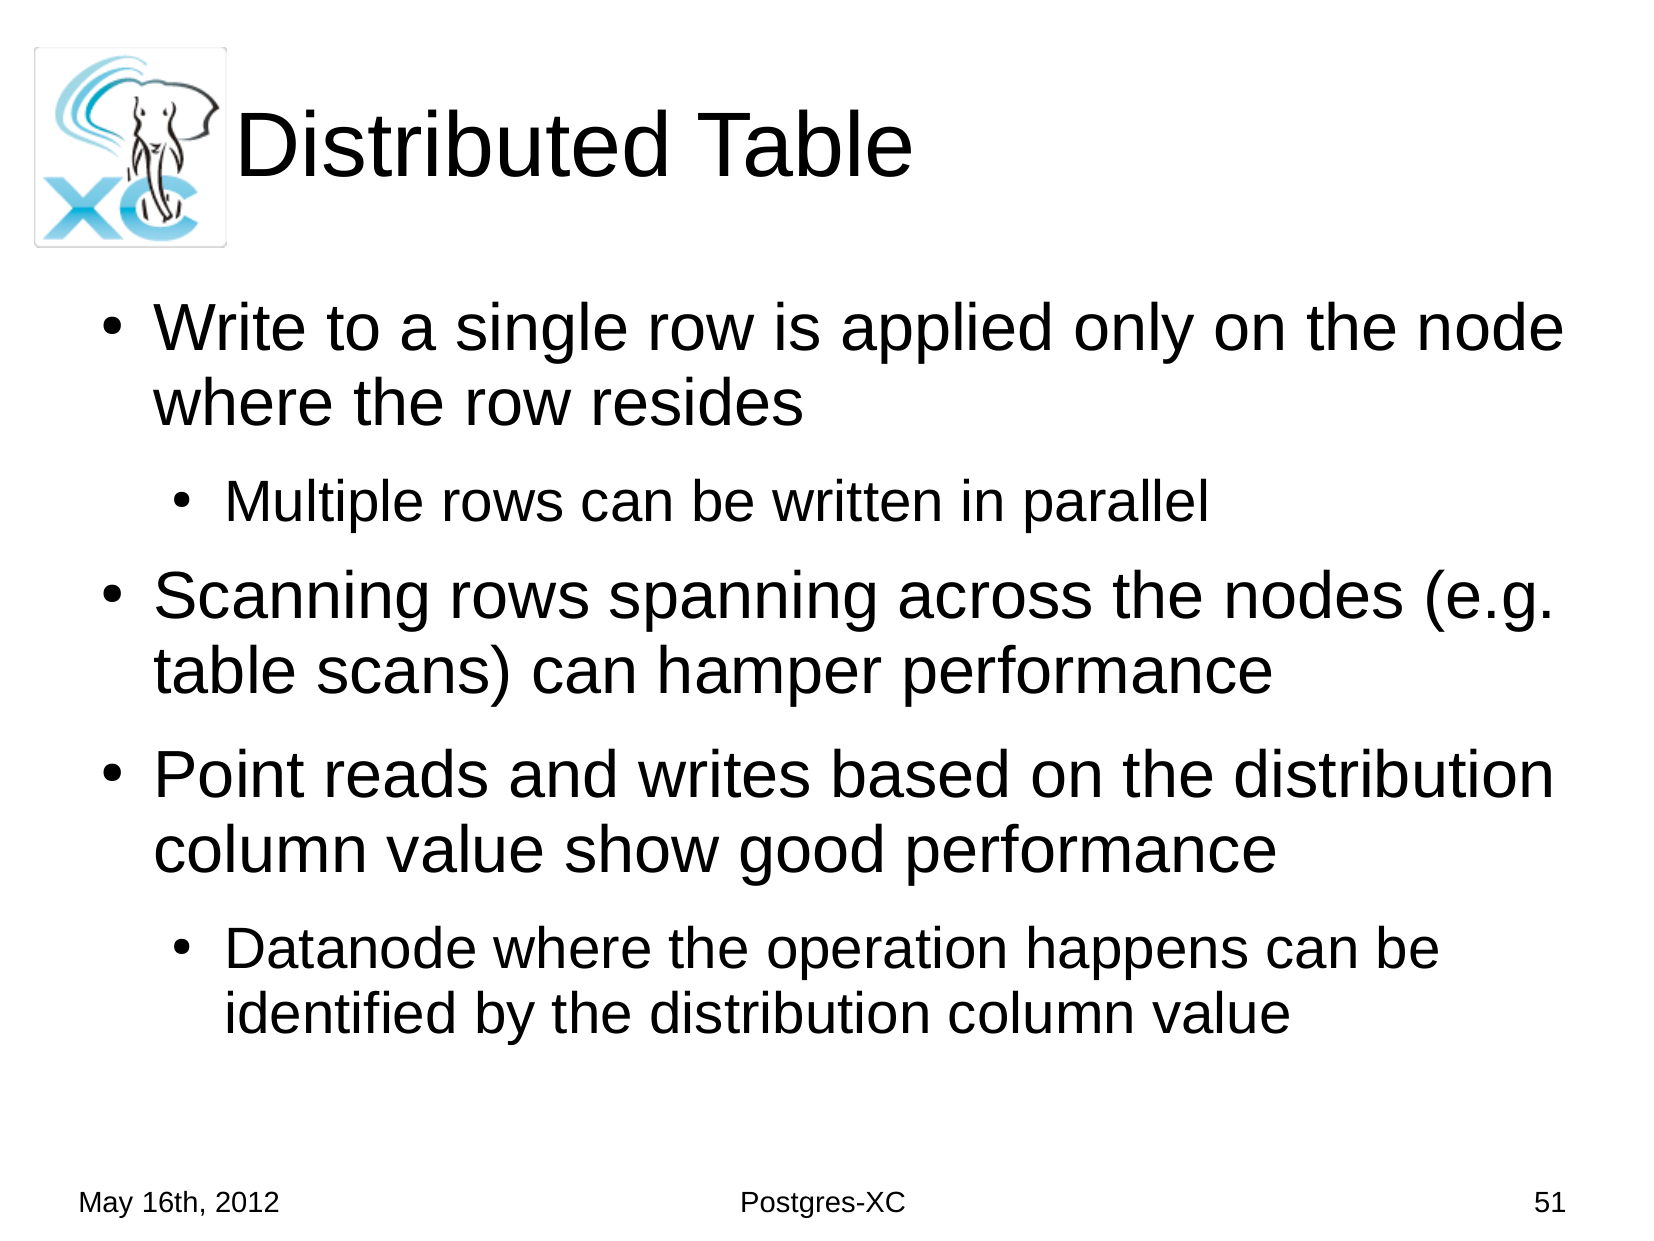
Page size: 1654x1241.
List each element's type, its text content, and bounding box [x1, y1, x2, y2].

title Distributed Table [234, 40, 1599, 248]
list Write to a single row is applied only on the node where the row resides Multiple rows can be written in parallel Scanning rows spanning across the nodes (e.g. table scans) can hamper performance Point reads and writes based on the distribution column value show good performance Datanode where the operation happens can be identified by the distribution column value [82, 290, 1571, 1109]
picture [34, 47, 227, 248]
